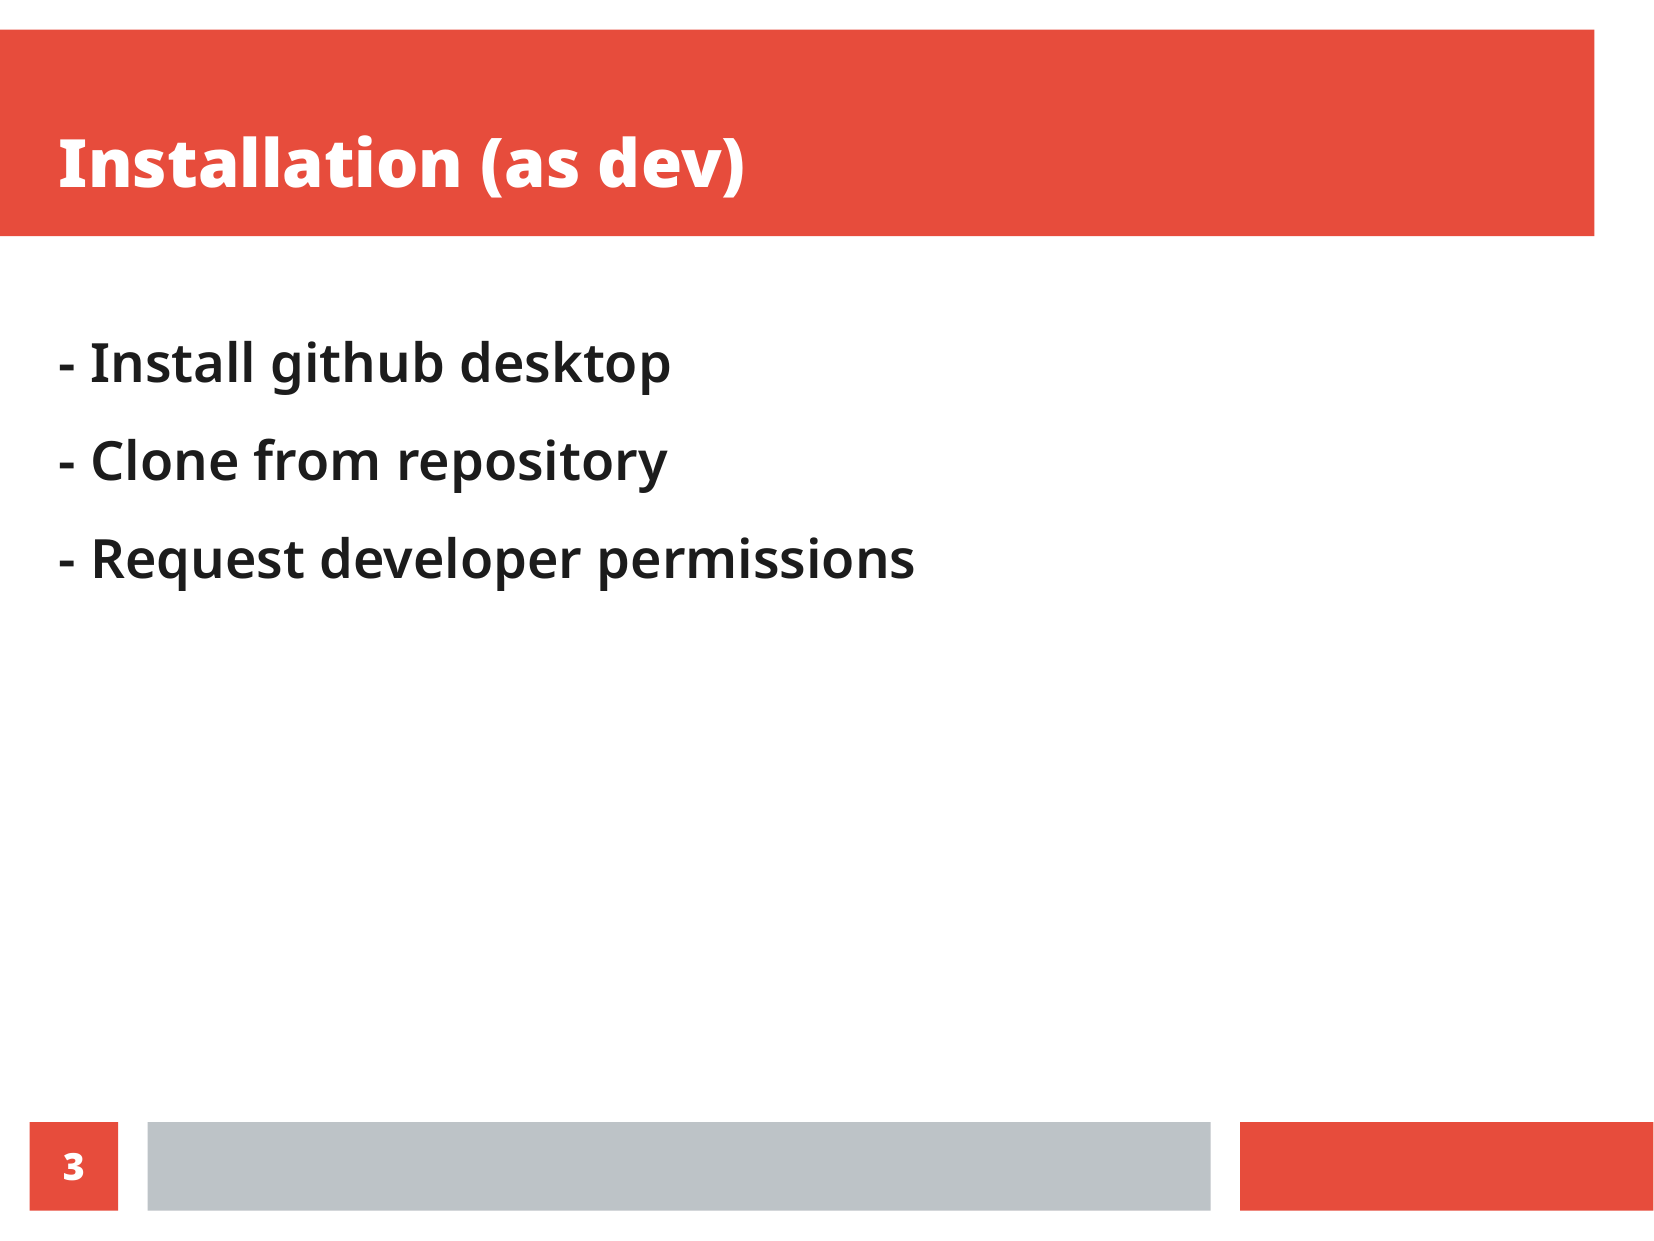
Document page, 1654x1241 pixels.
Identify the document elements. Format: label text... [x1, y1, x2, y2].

title Installation (as dev) [59, 59, 1595, 207]
list - Install github desktop - Clone from repository - Request developer permissions [59, 324, 1565, 1093]
